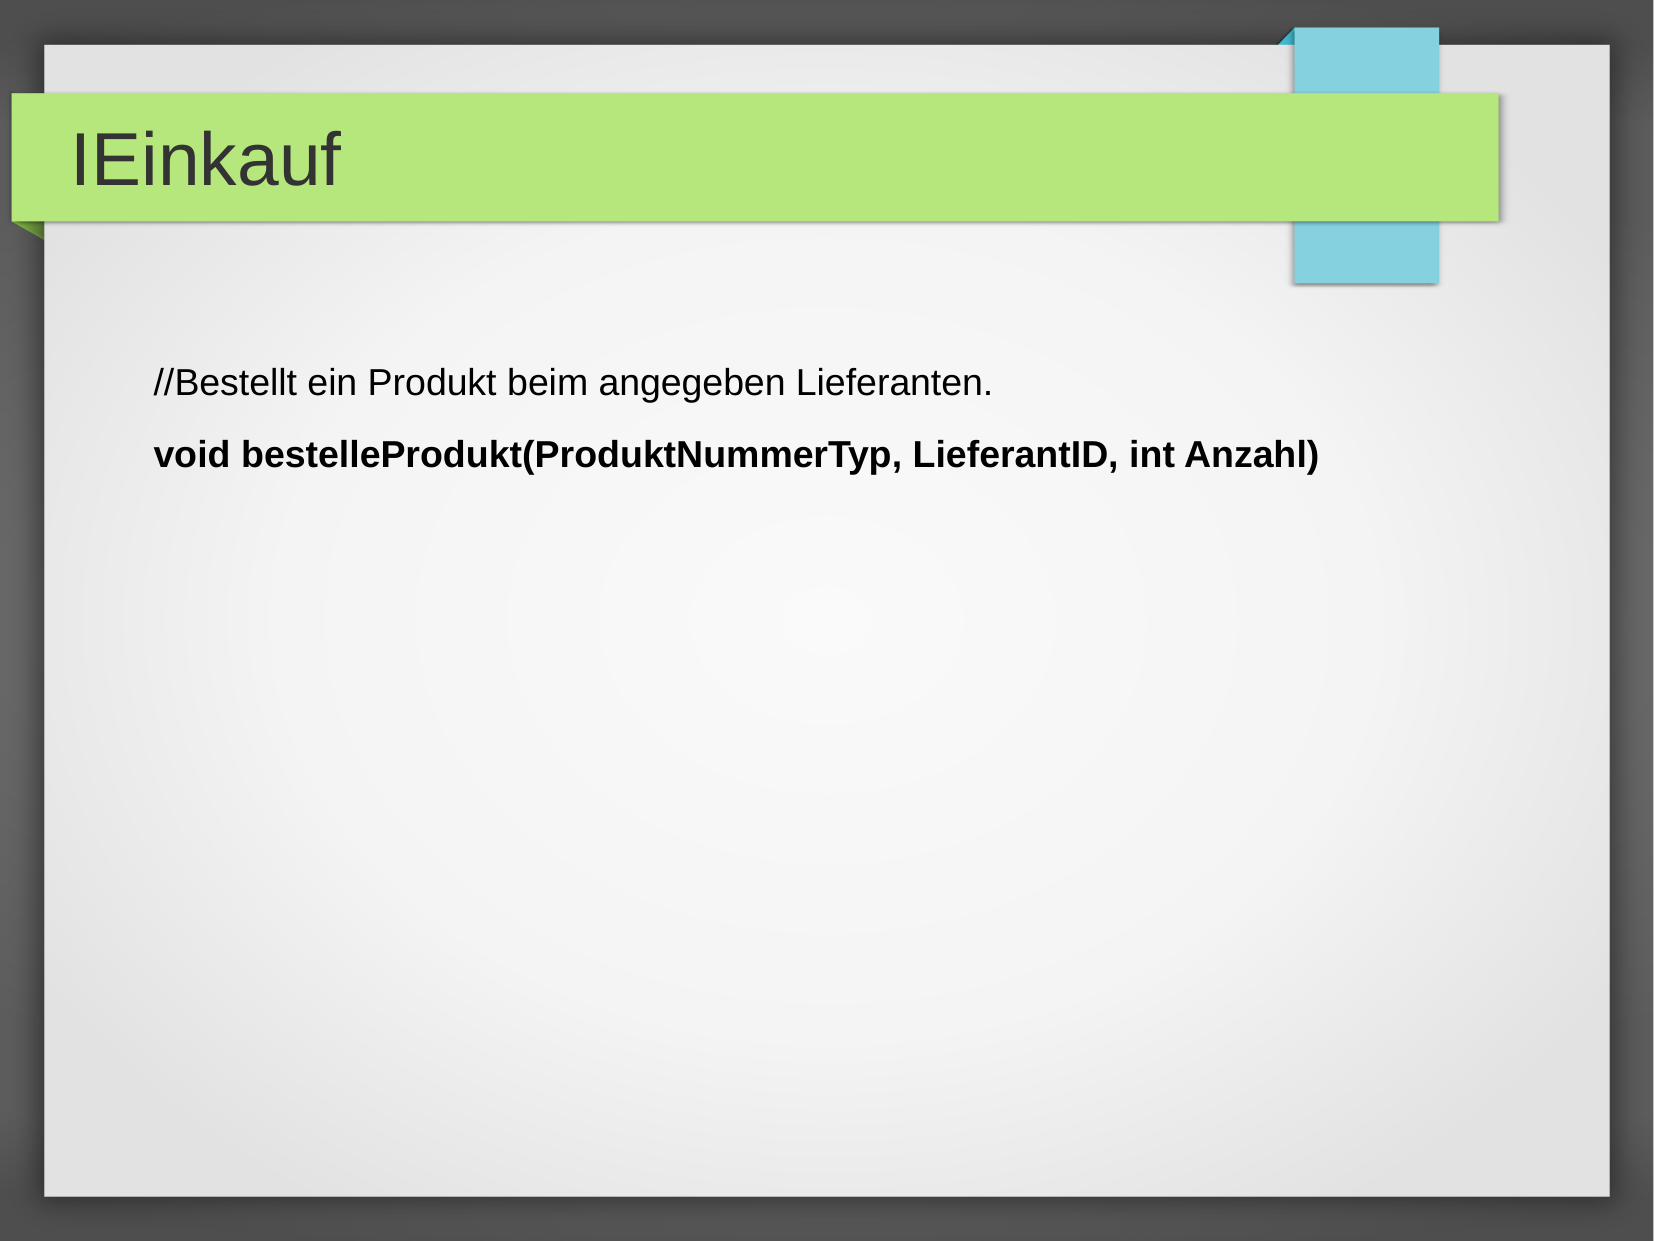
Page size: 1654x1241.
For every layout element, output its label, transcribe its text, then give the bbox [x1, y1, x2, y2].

list //Bestellt ein Produkt beim angegeben Lieferanten. void bestelleProdukt(ProduktNummerTyp, LieferantID, int Anzahl) [82, 290, 1571, 1010]
picture [0, 0, 1654, 1241]
title IEinkauf [70, 106, 1229, 213]
